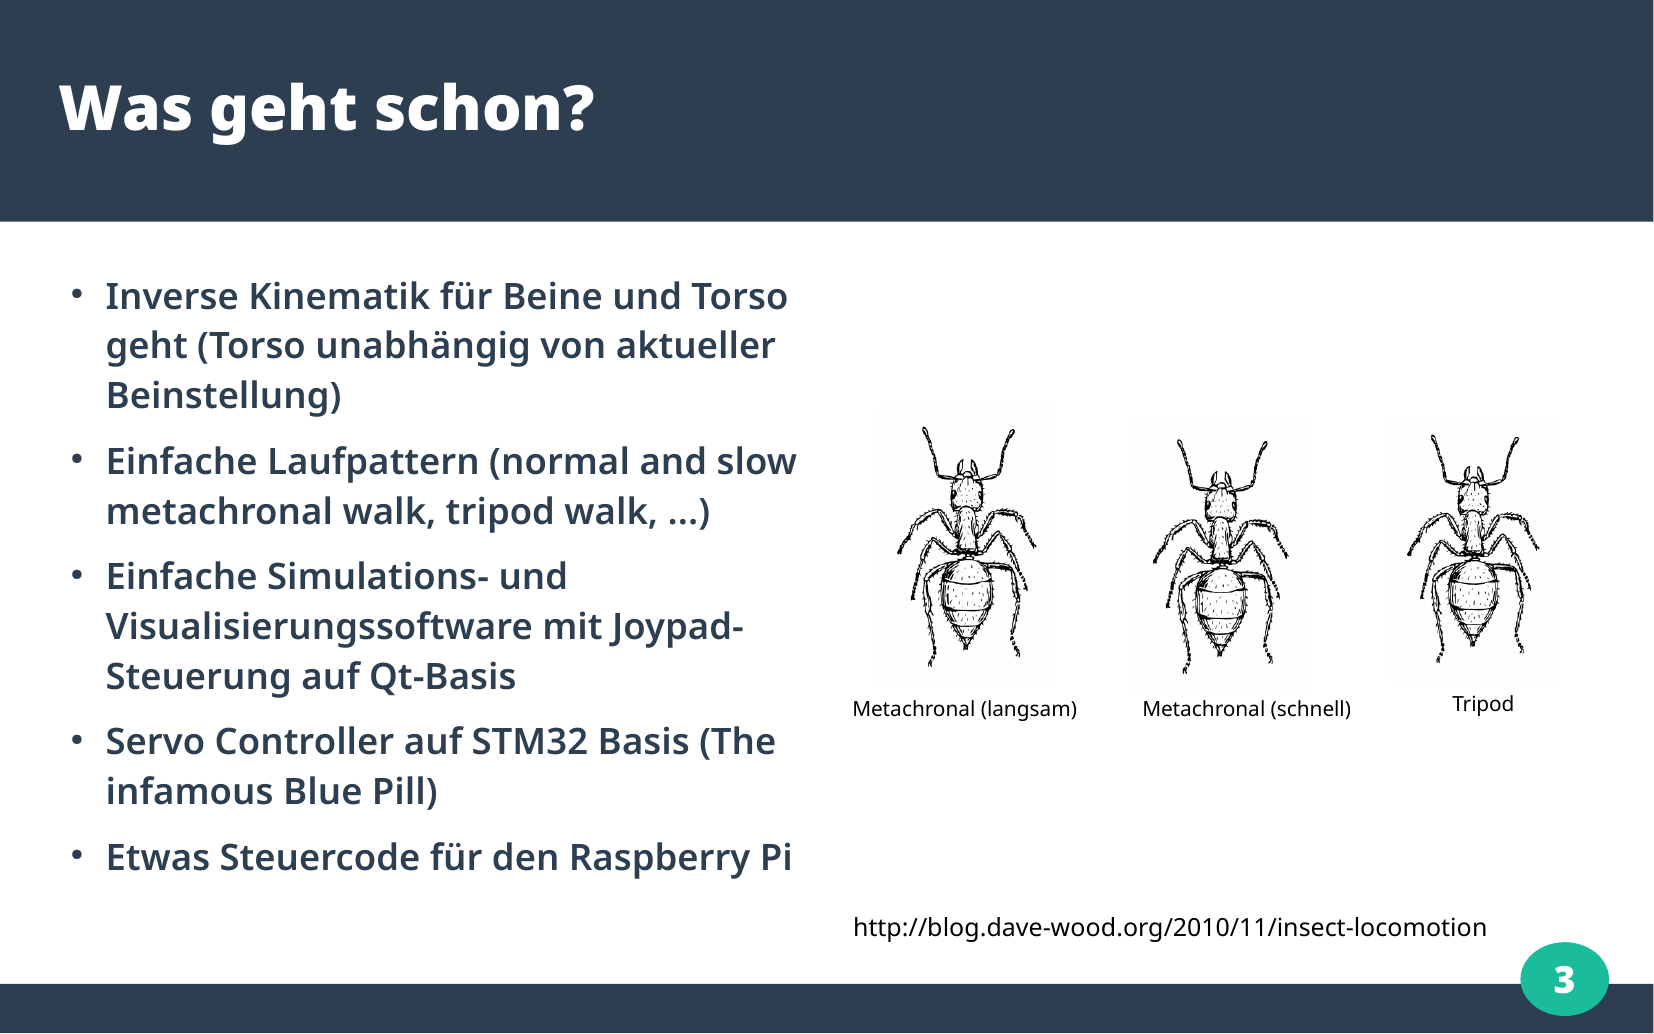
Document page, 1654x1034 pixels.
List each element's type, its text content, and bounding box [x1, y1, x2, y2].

picture [1132, 419, 1309, 686]
title Was geht schon? [58, 40, 1595, 172]
text_box http://blog.dave-wood.org/2010/11/insect-locomotion [838, 902, 1583, 1031]
text_box Tripod [1437, 682, 1614, 751]
text_box Metachronal (langsam) [837, 686, 1127, 798]
list Inverse Kinematik für Beine und Torso geht (Torso unabhängig von aktueller Beinstellung) Einfache Laufpattern (normal and slow metachronal walk, tripod walk, ...) Einfache Simulations- und Visualisierungssoftware mit Joypad-Steuerung auf Qt-Basis Servo Controller auf STM32 Basis (The infamous Blue Pill) Etwas Steuercode für den Raspberry Pi [58, 270, 809, 960]
picture [876, 406, 1057, 686]
text_box Metachronal (schnell) [1127, 686, 1447, 798]
picture [1387, 415, 1559, 683]
